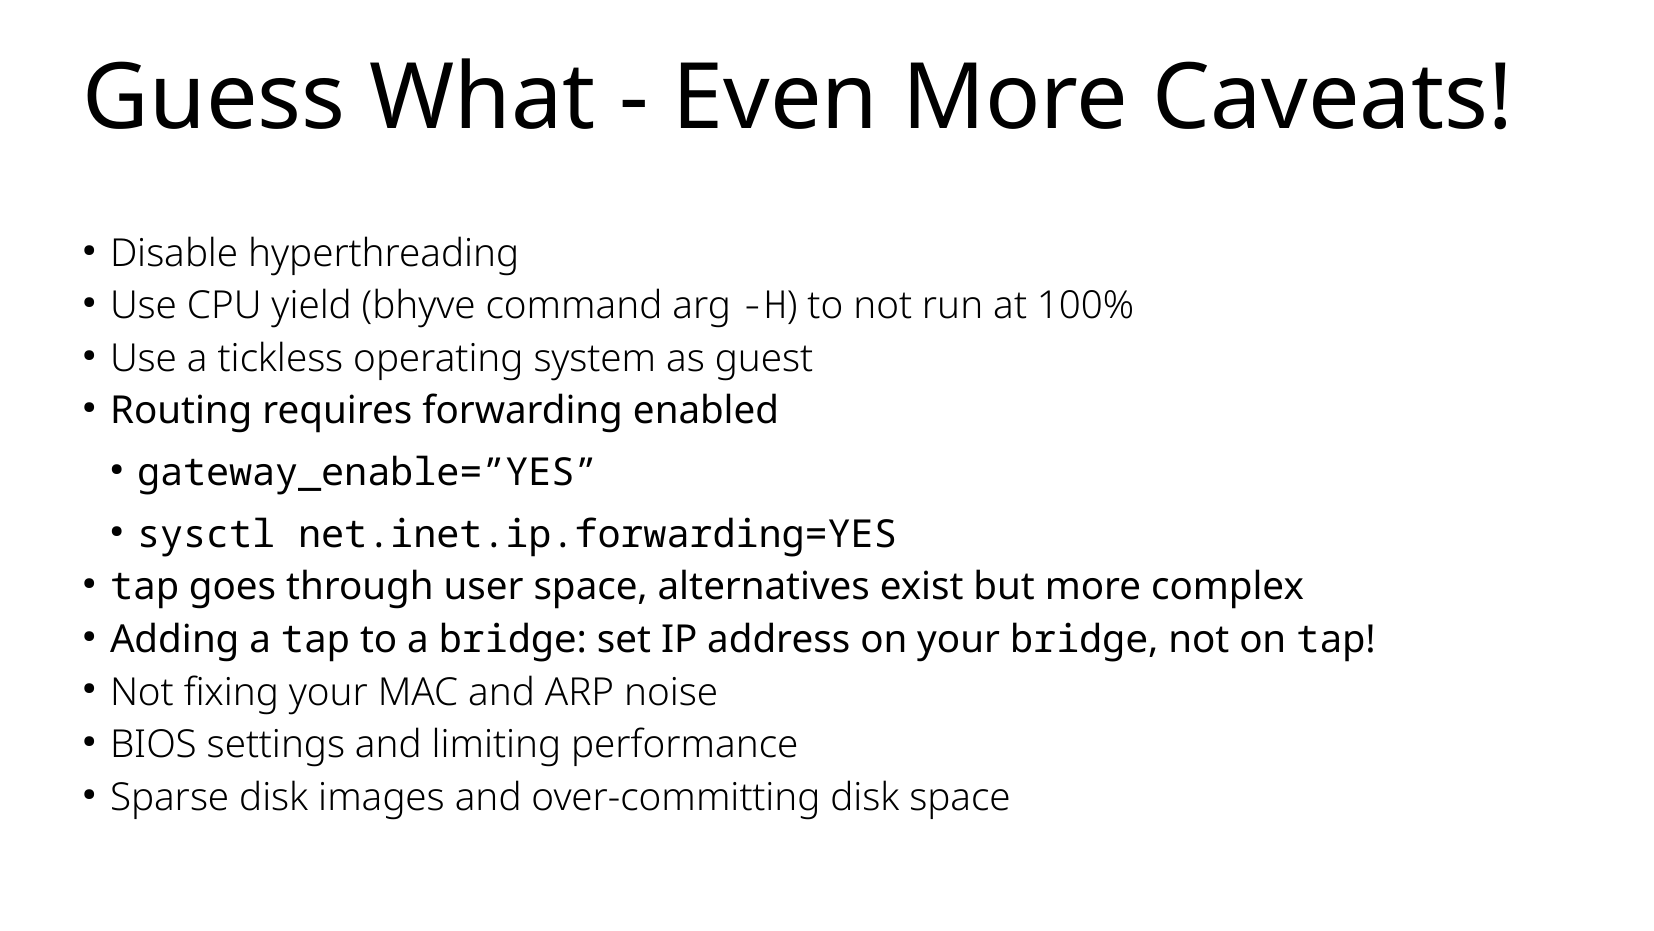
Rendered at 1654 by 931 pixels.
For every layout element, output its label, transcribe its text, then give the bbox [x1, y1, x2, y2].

list Disable hyperthreading Use CPU yield (bhyve command arg -H) to not run at 100% Use a tickless operating system as guest Routing requires forwarding enabled gateway_enable=”YES” sysctl net.inet.ip.forwarding=YES tap goes through user space, alternatives exist but more complex Adding a tap to a bridge: set IP address on your bridge, not on tap! Not fixing your MAC and ARP noise BIOS settings and limiting performance Sparse disk images and over-committing disk space [82, 224, 1571, 825]
title Guess What - Even More Caveats! [82, 37, 1571, 150]
